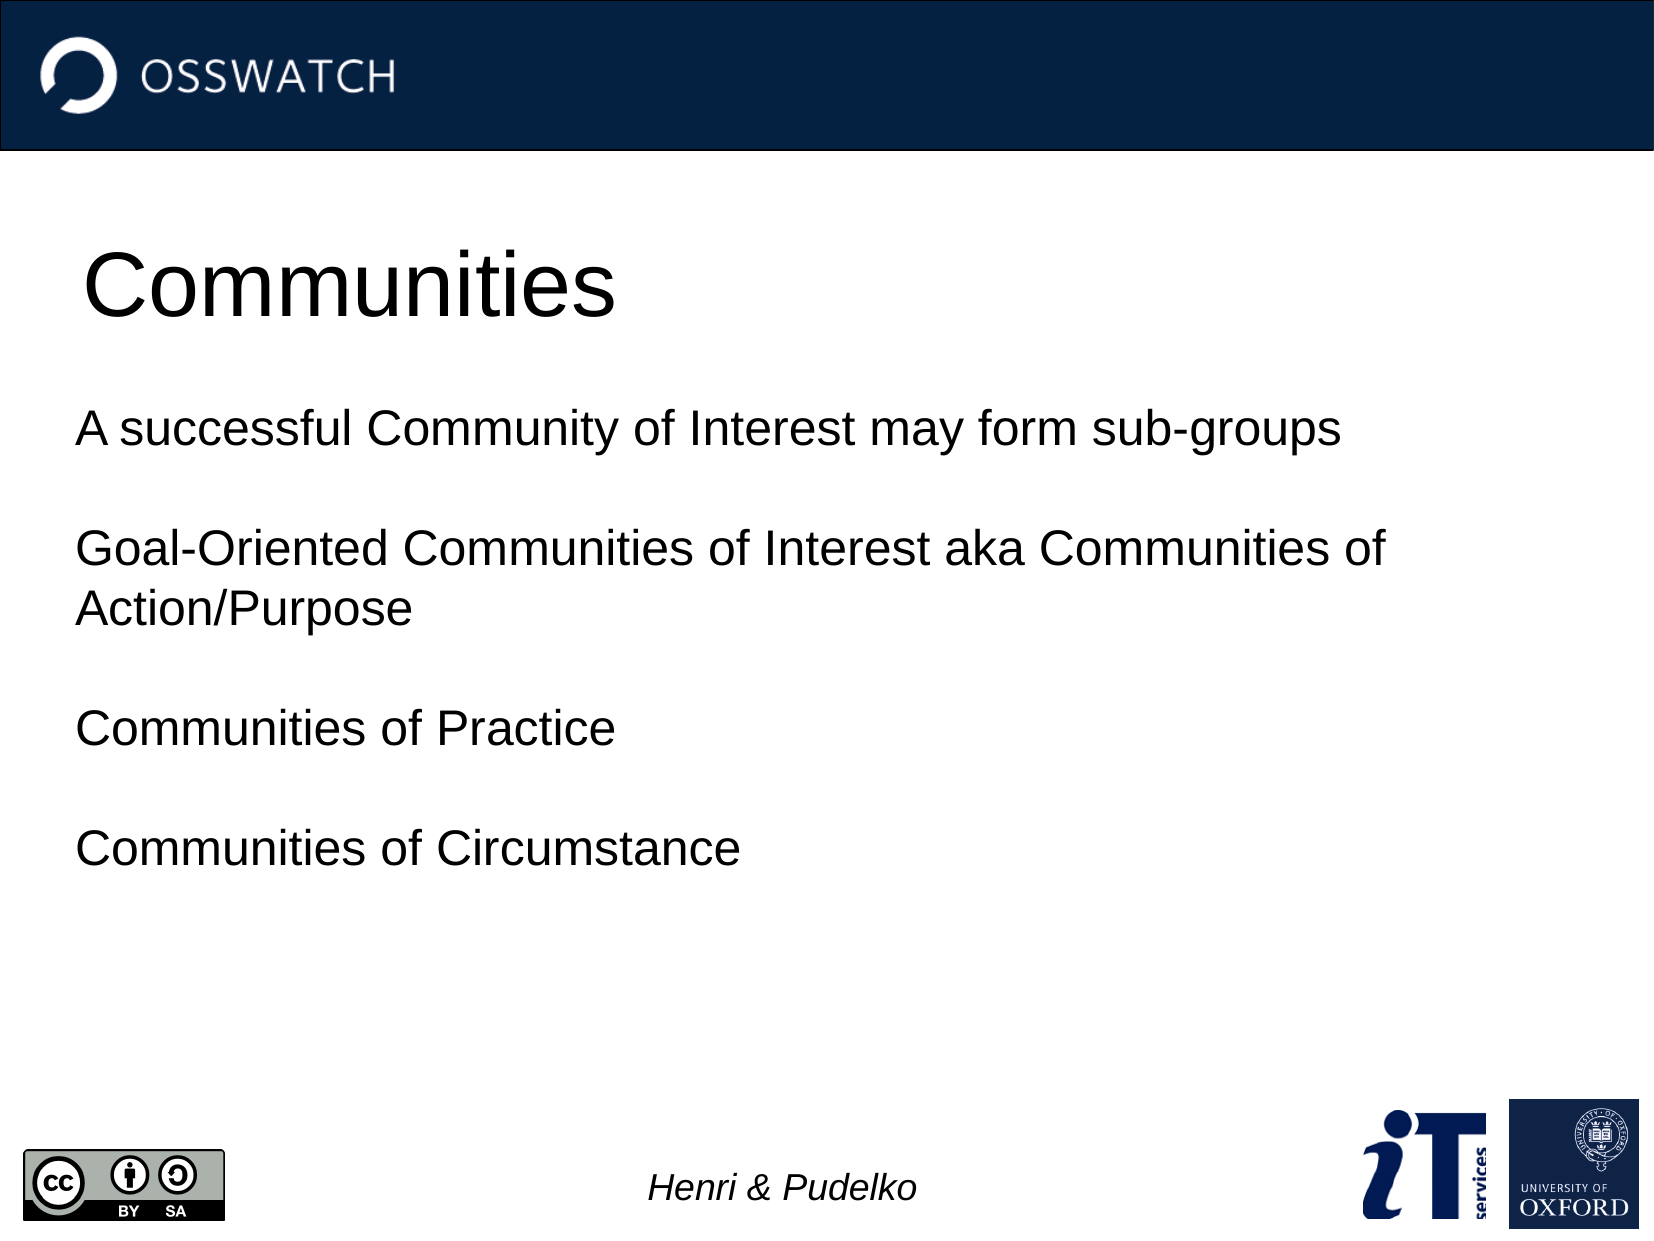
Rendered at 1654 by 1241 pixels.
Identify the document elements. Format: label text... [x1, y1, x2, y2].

text_box A successful Community of Interest may form sub-groups Goal-Oriented Communities of Interest aka Communities of Action/Purpose Communities of Practice Communities of Circumstance [75, 395, 1562, 1150]
picture [1363, 1150, 1486, 1219]
picture [23, 1149, 225, 1221]
picture [12, 12, 426, 141]
text_box Henri & Pudelko [647, 1162, 967, 1208]
picture [1509, 1099, 1639, 1229]
text_box Communities [82, 177, 1570, 383]
